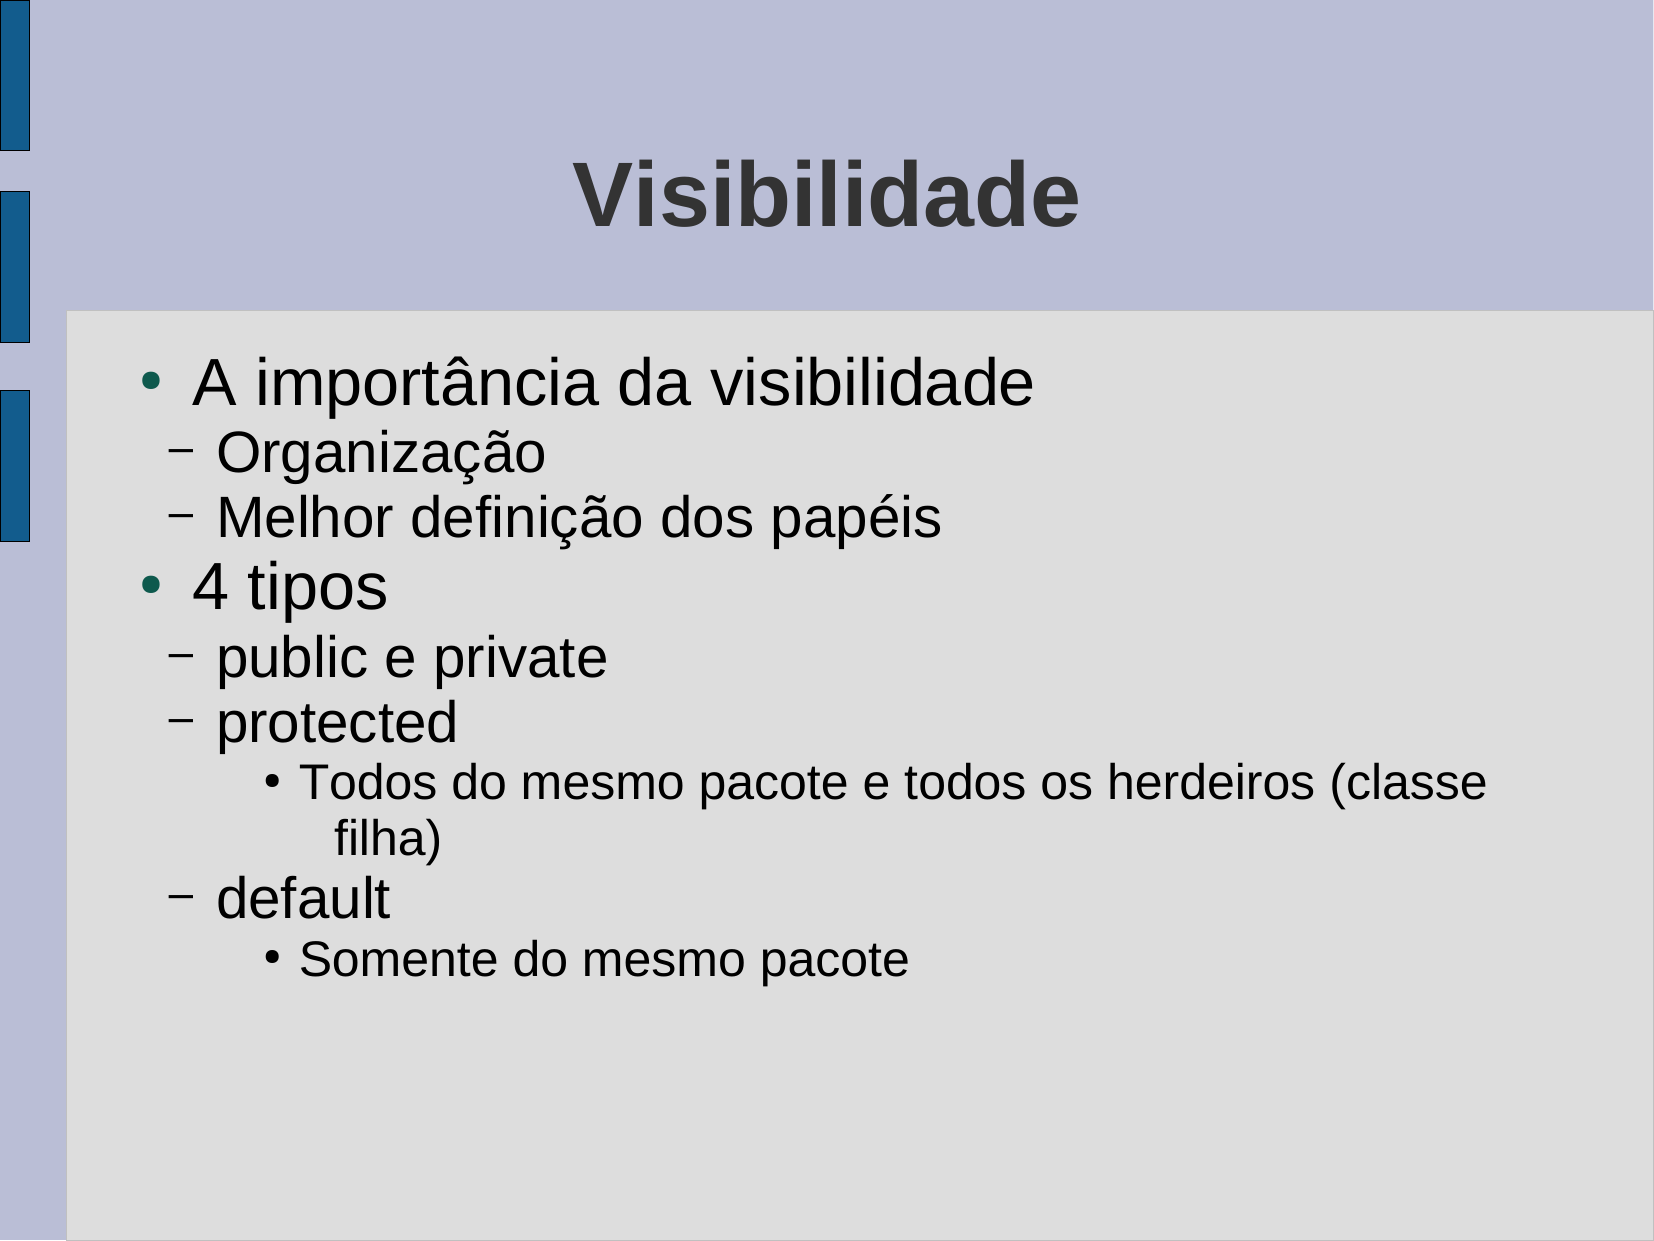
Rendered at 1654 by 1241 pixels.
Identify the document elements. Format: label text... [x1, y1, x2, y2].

list A importância da visibilidade Organização Melhor definição dos papéis 4 tipos public e private protected Todos do mesmo pacote e todos os herdeiros (classe filha) default Somente do mesmo pacote [121, 344, 1534, 1164]
title Visibilidade [121, 91, 1534, 299]
